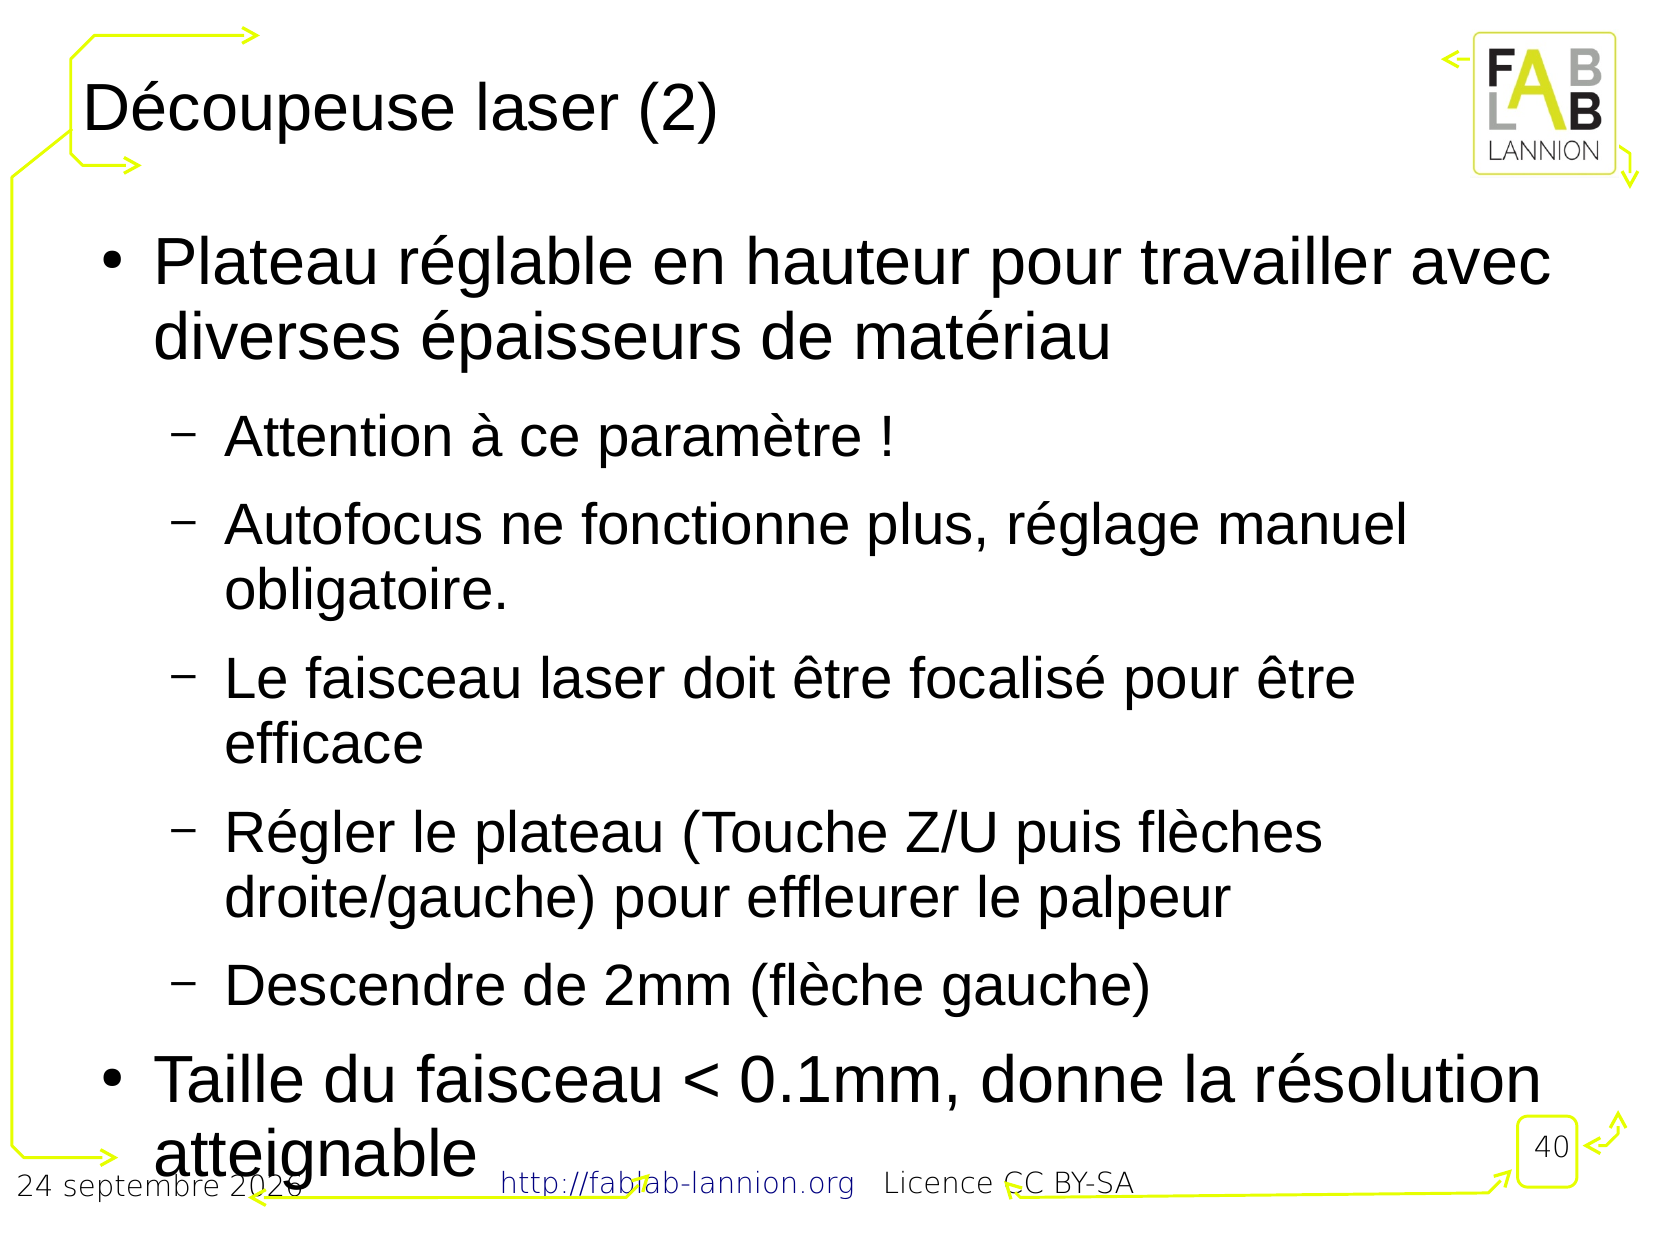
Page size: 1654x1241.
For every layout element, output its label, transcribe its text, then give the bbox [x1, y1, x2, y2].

list Plateau réglable en hauteur pour travailler avec diverses épaisseurs de matériau Attention à ce paramètre ! Autofocus ne fonctionne plus, réglage manuel obligatoire. Le faisceau laser doit être focalisé pour être efficace Régler le plateau (Touche Z/U puis flèches droite/gauche) pour effleurer le palpeur Descendre de 2mm (flèche gauche) Taille du faisceau < 0.1mm, donne la résolution atteignable [82, 224, 1571, 1099]
title Découpeuse laser (2) [82, 49, 1441, 166]
picture [1470, 29, 1619, 178]
